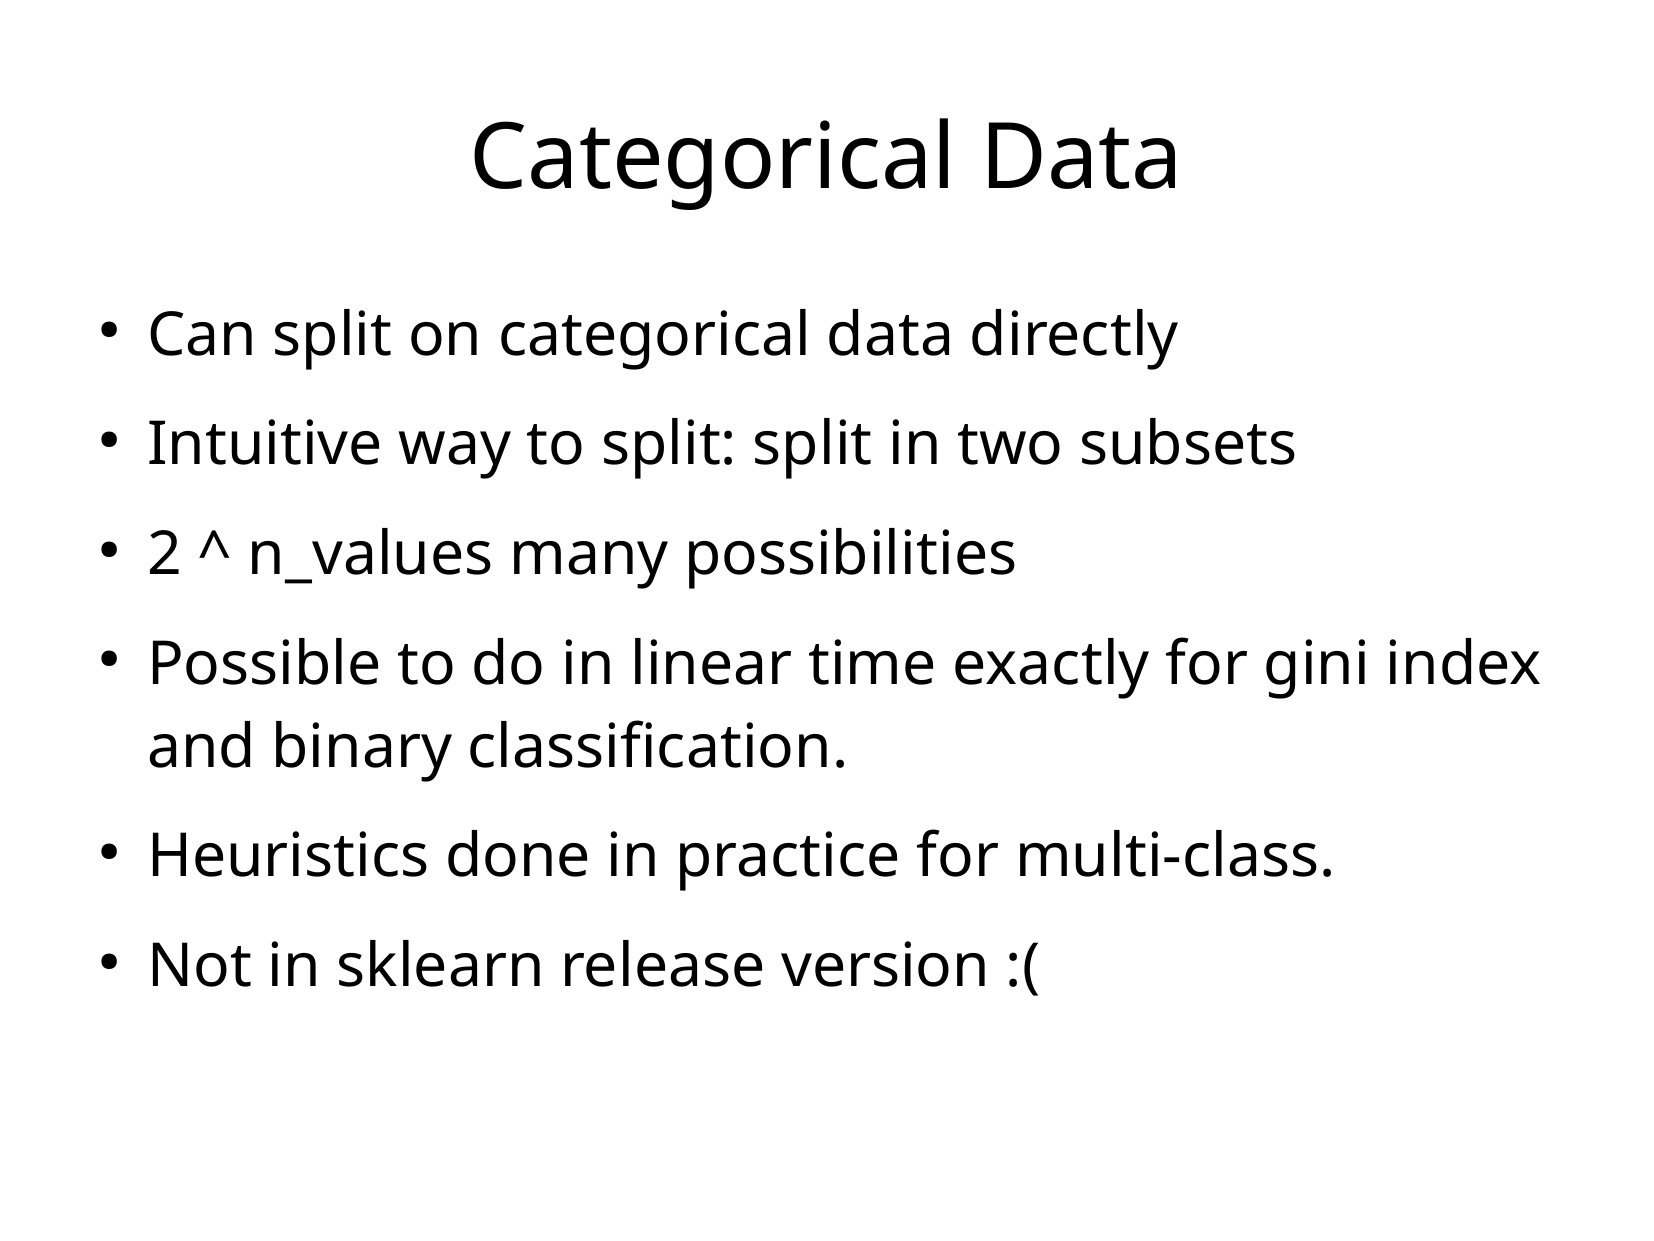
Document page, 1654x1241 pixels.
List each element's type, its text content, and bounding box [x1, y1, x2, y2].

list Can split on categorical data directly Intuitive way to split: split in two subsets 2 ^ n_values many possibilities Possible to do in linear time exactly for gini index and binary classification. Heuristics done in practice for multi-class. Not in sklearn release version :( [82, 290, 1571, 1010]
title Categorical Data [82, 49, 1571, 257]
